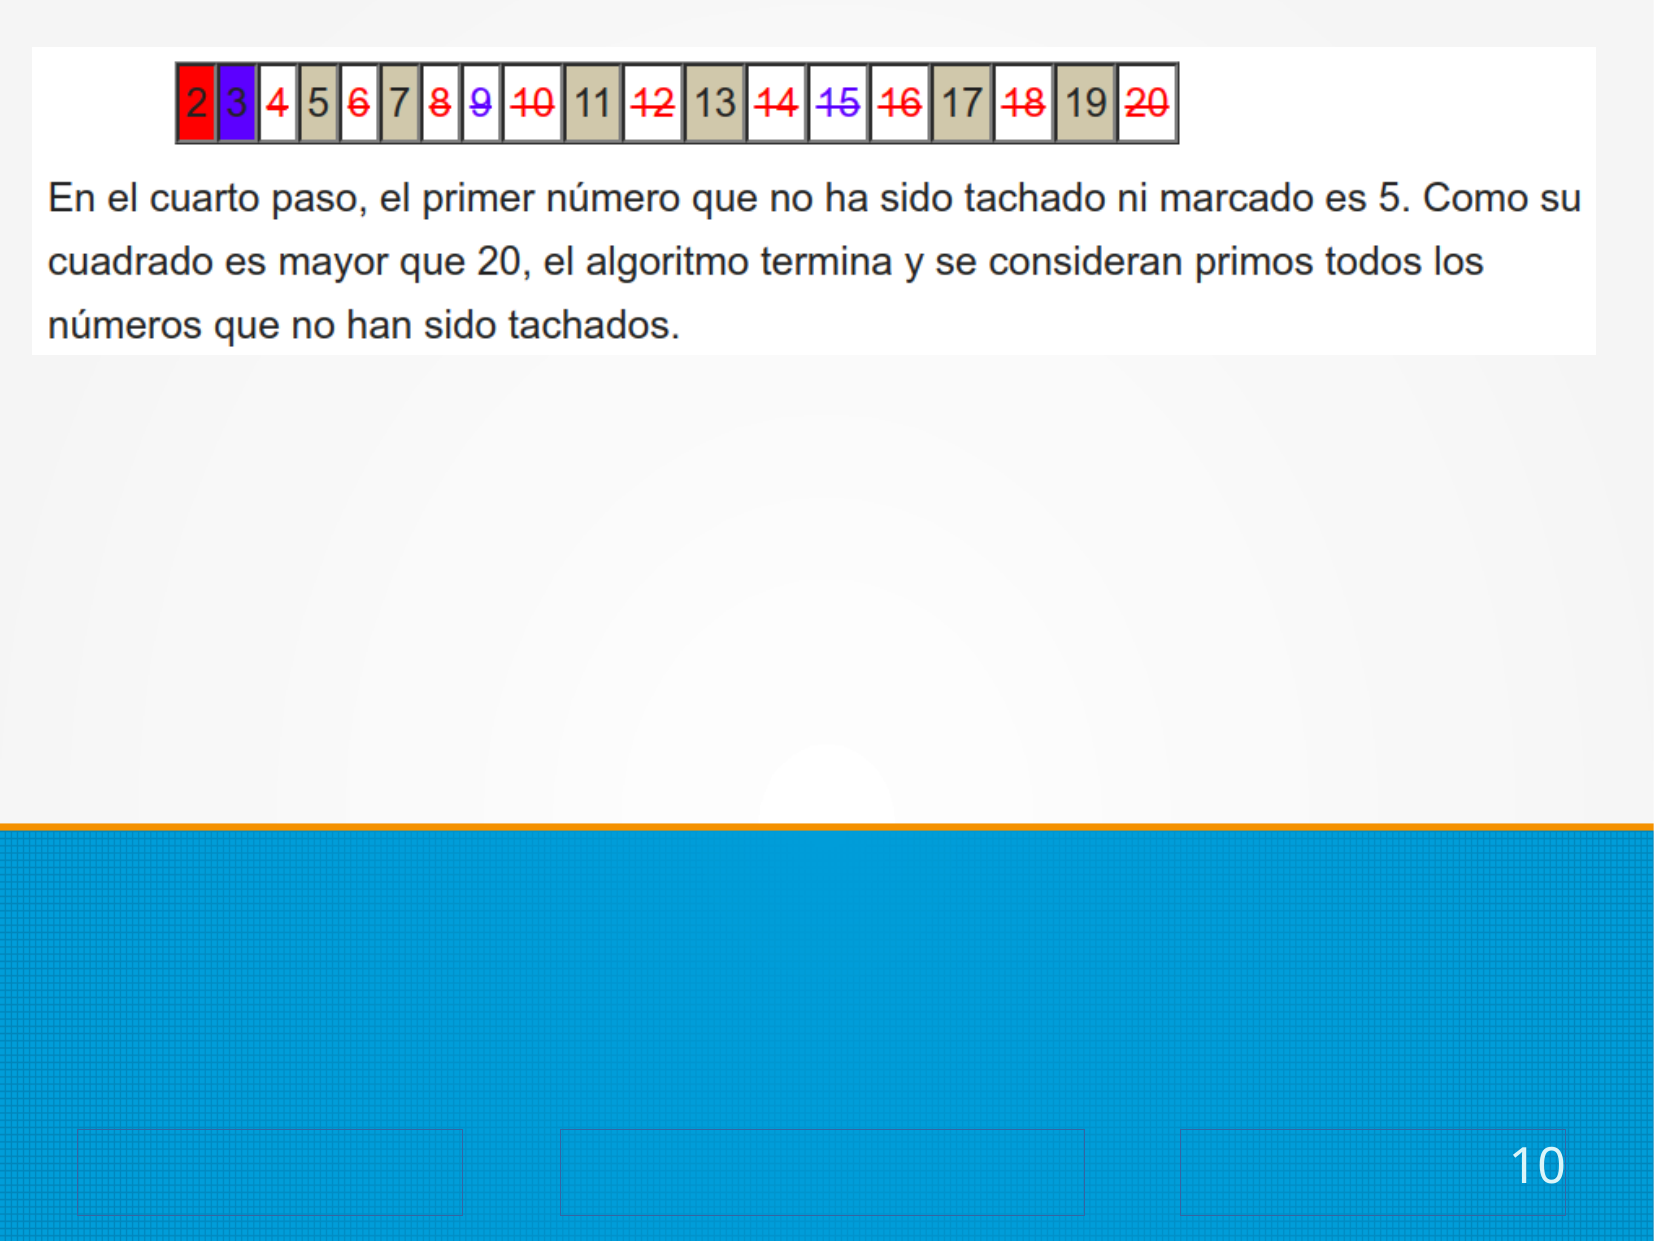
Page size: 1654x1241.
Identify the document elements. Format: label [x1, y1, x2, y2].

picture [0, 0, 1654, 830]
